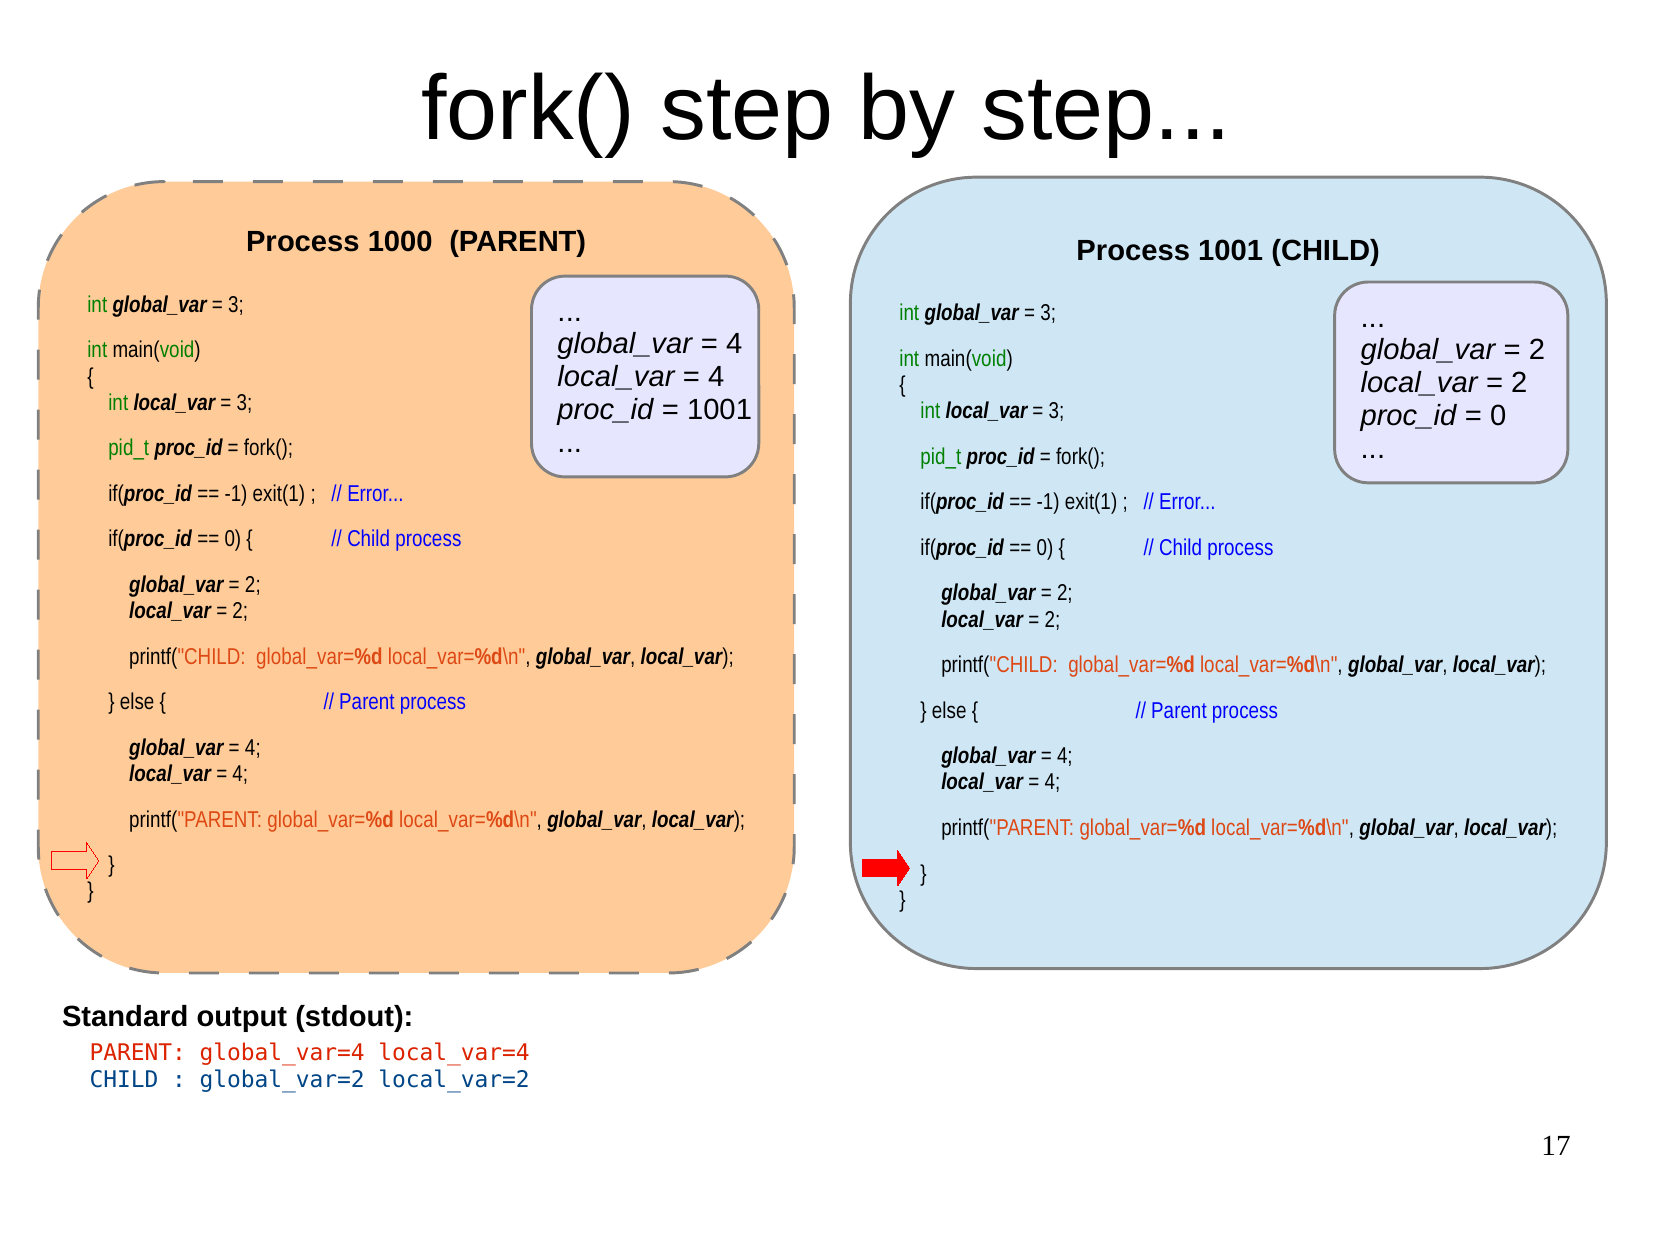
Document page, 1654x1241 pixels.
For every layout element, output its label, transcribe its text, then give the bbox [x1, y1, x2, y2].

text_box Standard output (stdout): PARENT: global_var=4 local_var=4 CHILD : global_var=2 local_var=2 [47, 992, 1619, 1193]
text_box [862, 850, 910, 886]
text_box ... global_var = 2 local_var = 2 proc_id = 0 ... [1334, 281, 1568, 483]
text_box Process 1001 (CHILD) int global_var = 3; int main(void) { int local_var = 3; pid_t proc_id = fork(); if(proc_id == -1) exit(1) ; // Error... if(proc_id == 0) { // Child process global_var = 2; local_var = 2; printf("CHILD: global_var=%d local_var=%d\n", global_var, local_var); } else { // Parent process global_var = 4; local_var = 4; printf("PARENT: global_var=%d local_var=%d\n", global_var, local_var); } } [850, 177, 1607, 969]
text_box ... global_var = 4 local_var = 4 proc_id = 1001 ... [531, 276, 759, 477]
title fork() step by step... [82, 49, 1571, 166]
text_box Process 1000 (PARENT) int global_var = 3; int main(void) { int local_var = 3; pid_t proc_id = fork(); if(proc_id == -1) exit(1) ; // Error... if(proc_id == 0) { // Child process global_var = 2; local_var = 2; printf("CHILD: global_var=%d local_var=%d\n", global_var, local_var); } else { // Parent process global_var = 4; local_var = 4; printf("PARENT: global_var=%d local_var=%d\n", global_var, local_var); } } [38, 181, 795, 973]
